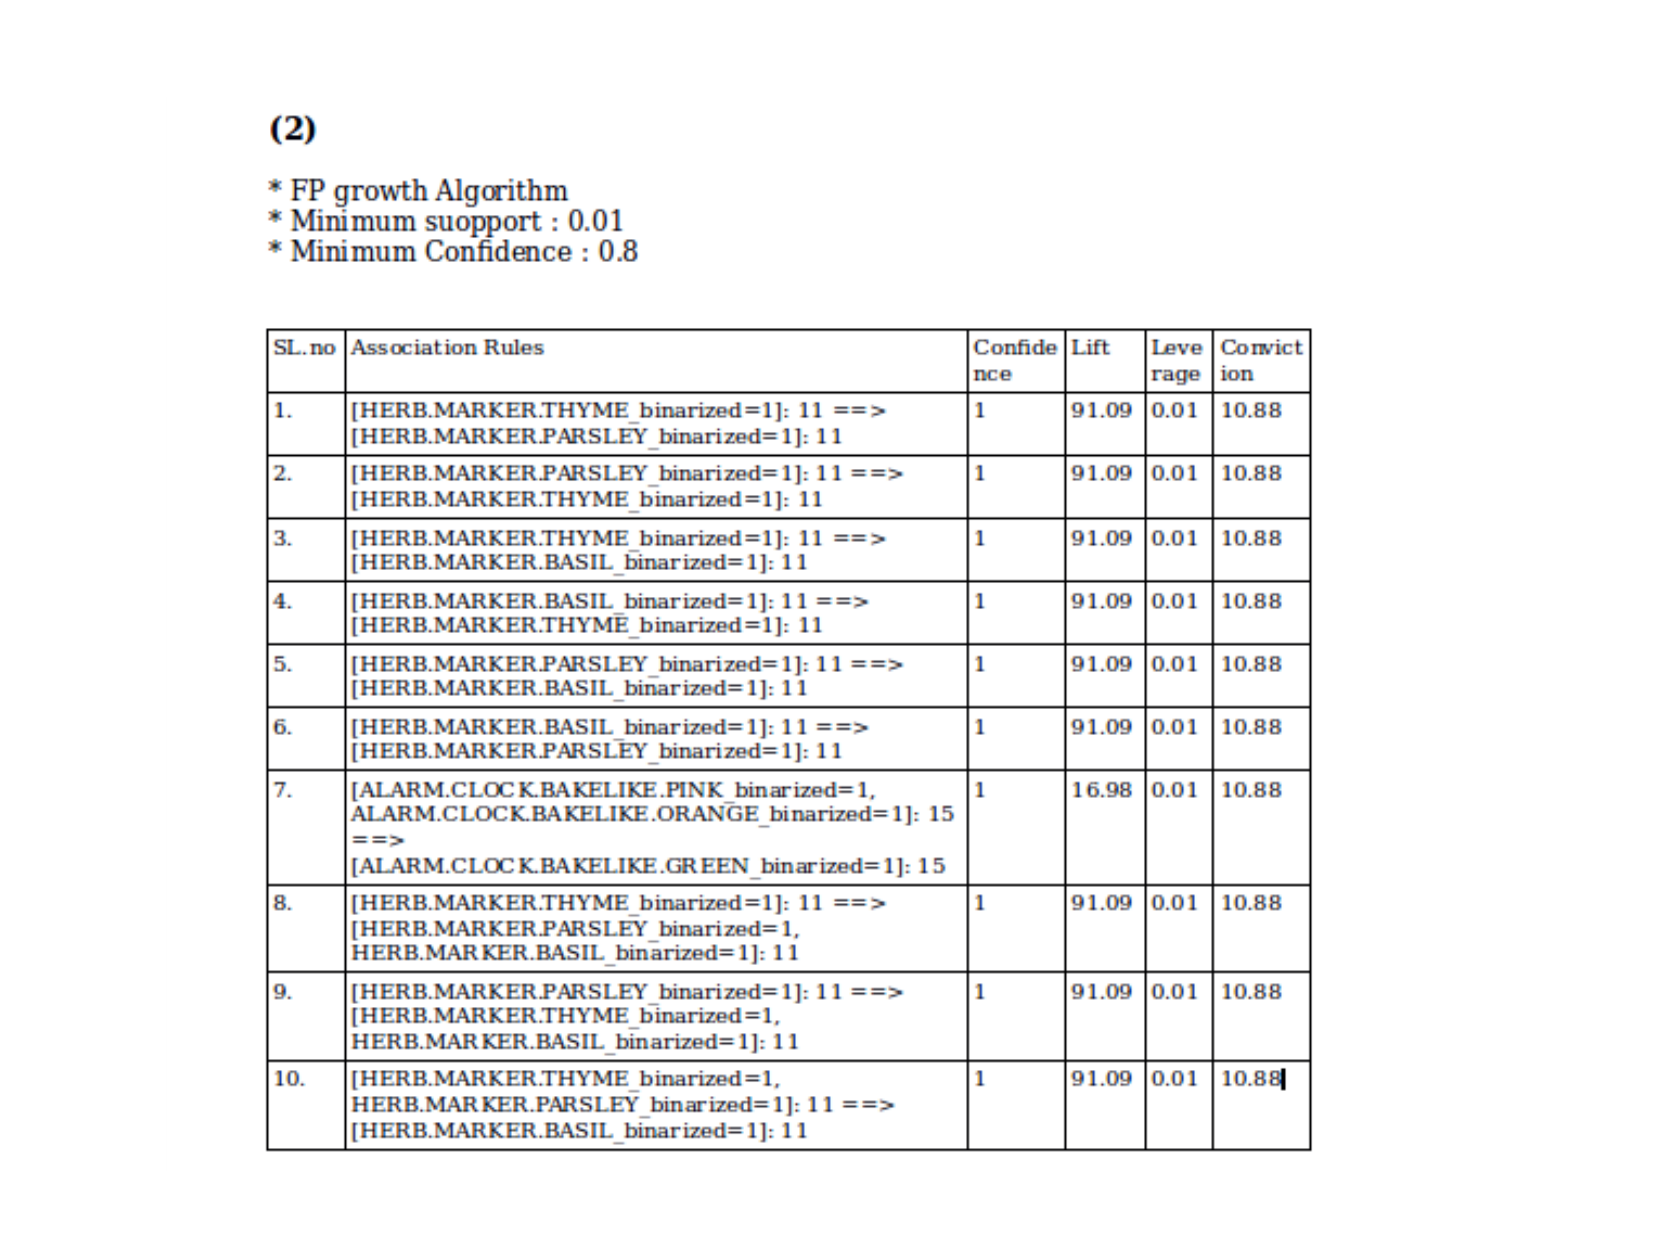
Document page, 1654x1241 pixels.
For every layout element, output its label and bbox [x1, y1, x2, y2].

picture [165, 97, 1375, 1171]
